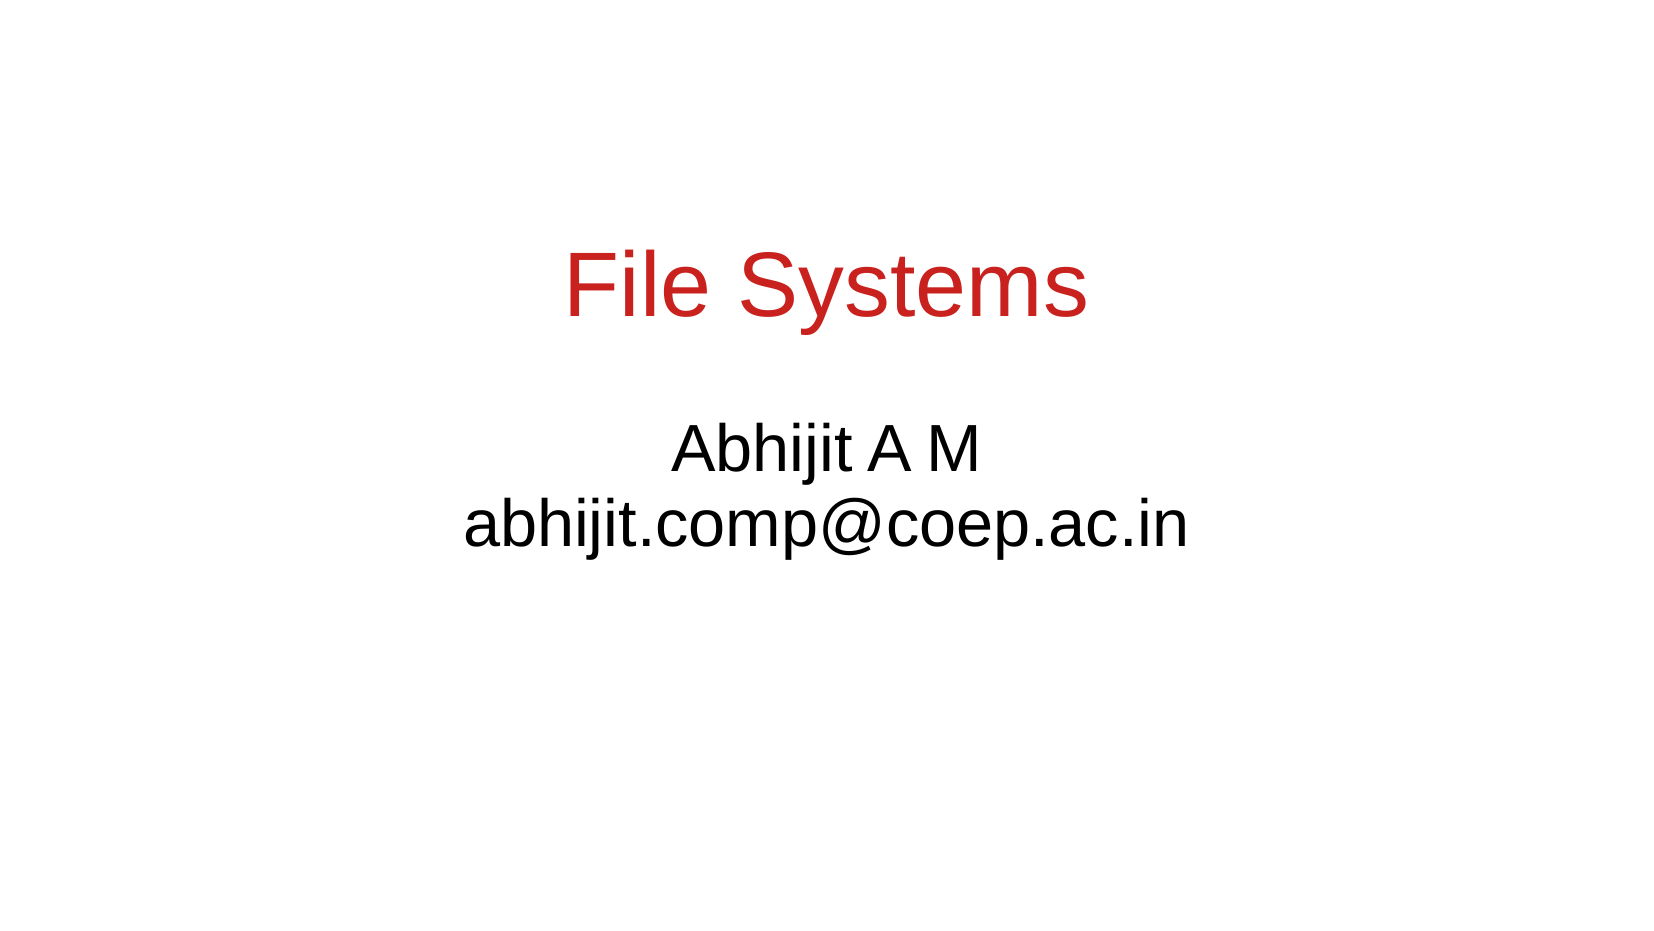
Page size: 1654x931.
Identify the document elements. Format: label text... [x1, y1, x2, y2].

subtitle File Systems Abhijit A M abhijit.comp@coep.ac.in [82, 37, 1571, 757]
